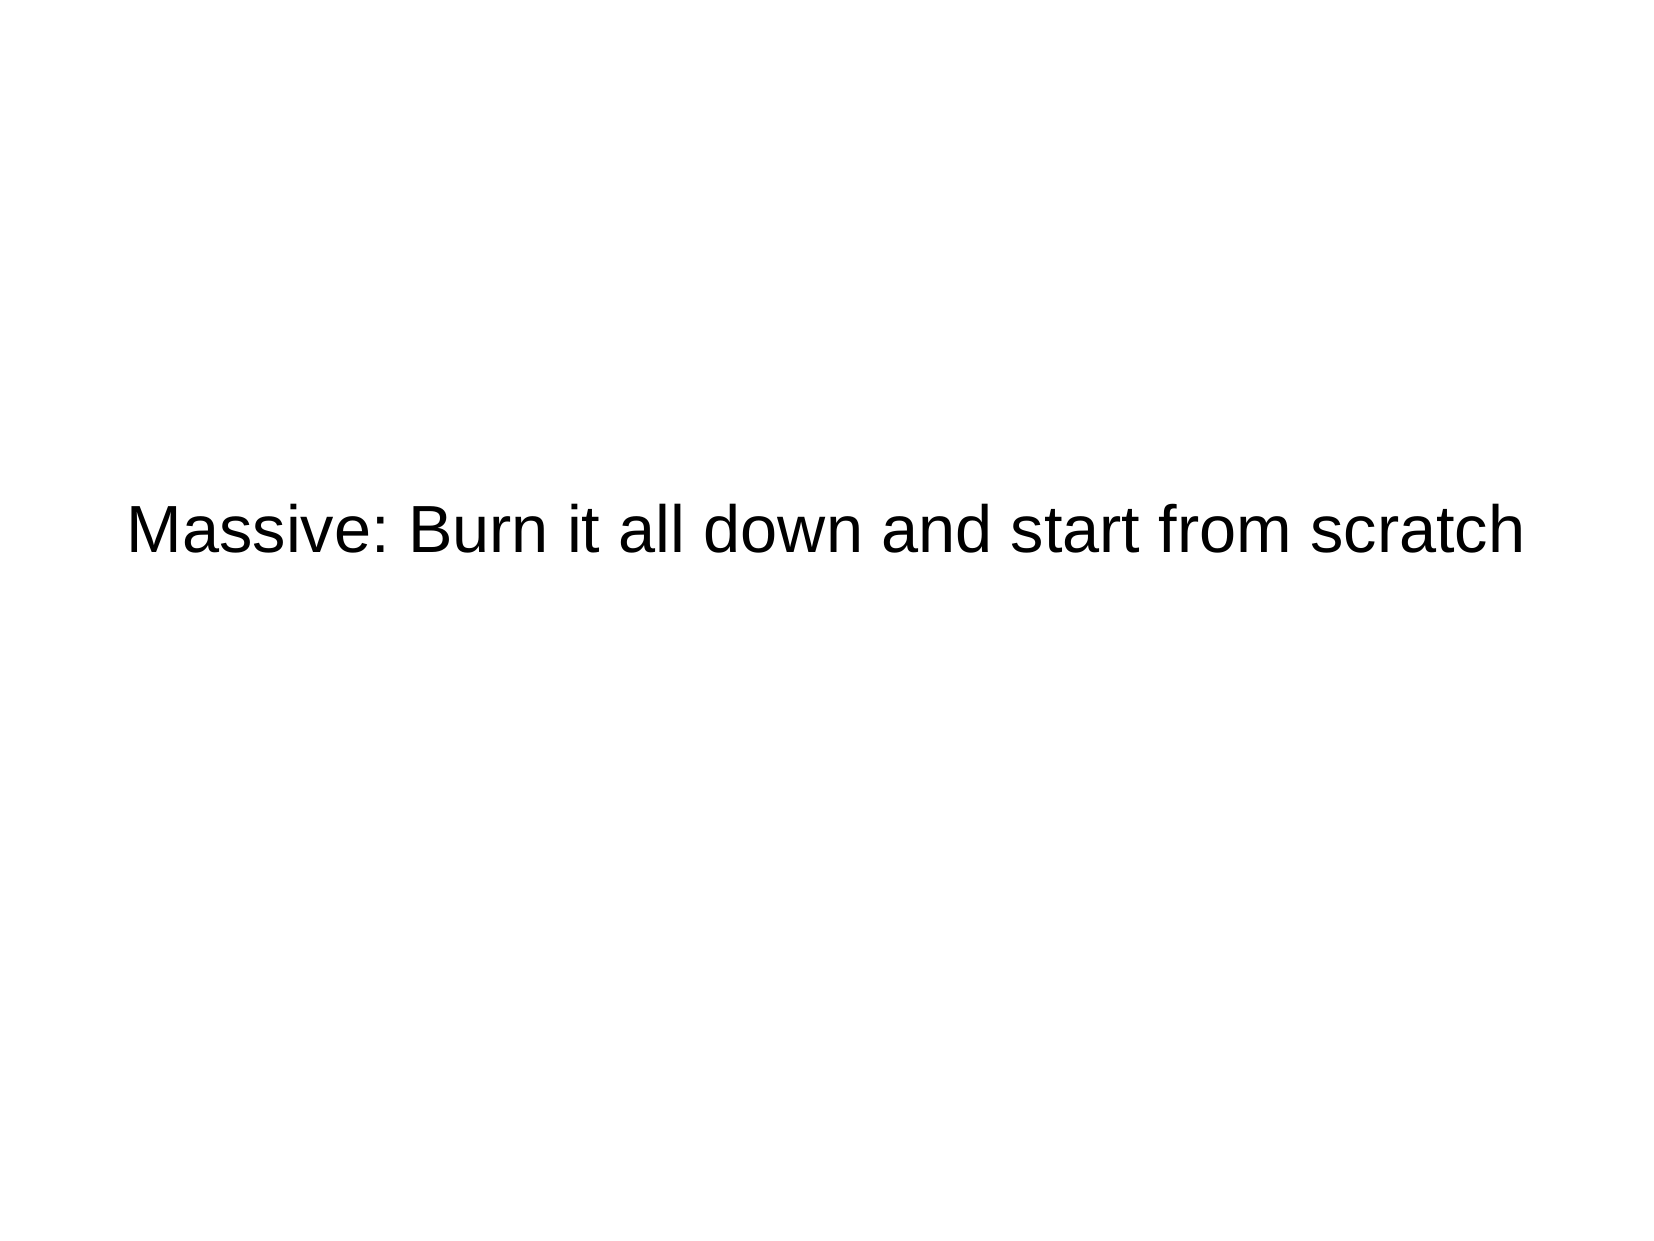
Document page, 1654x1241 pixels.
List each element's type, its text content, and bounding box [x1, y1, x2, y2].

subtitle Massive: Burn it all down and start from scratch [82, 49, 1571, 1010]
